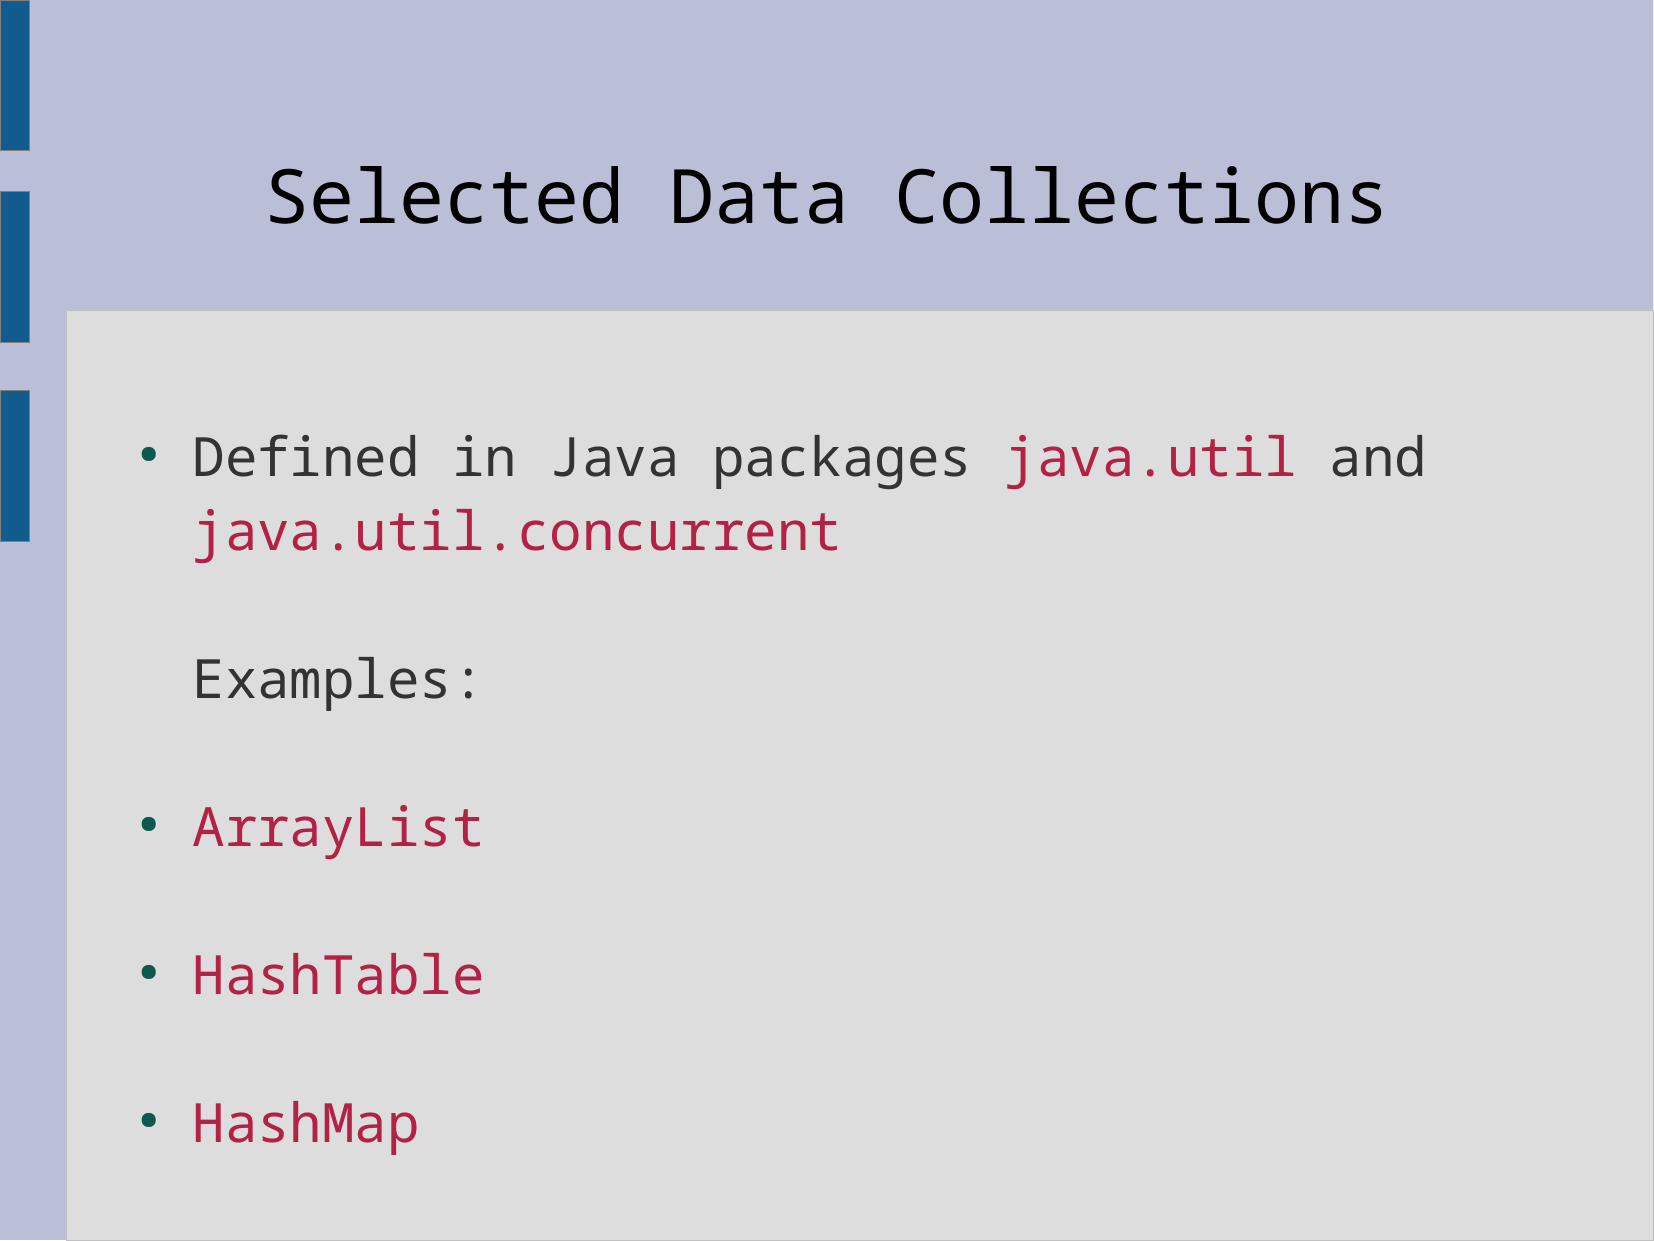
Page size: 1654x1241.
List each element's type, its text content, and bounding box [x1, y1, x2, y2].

list Defined in Java packages java.util and java.util.concurrent Examples: ArrayList HashTable HashMap List [121, 344, 1534, 1171]
title Selected Data Collections [121, 91, 1534, 299]
